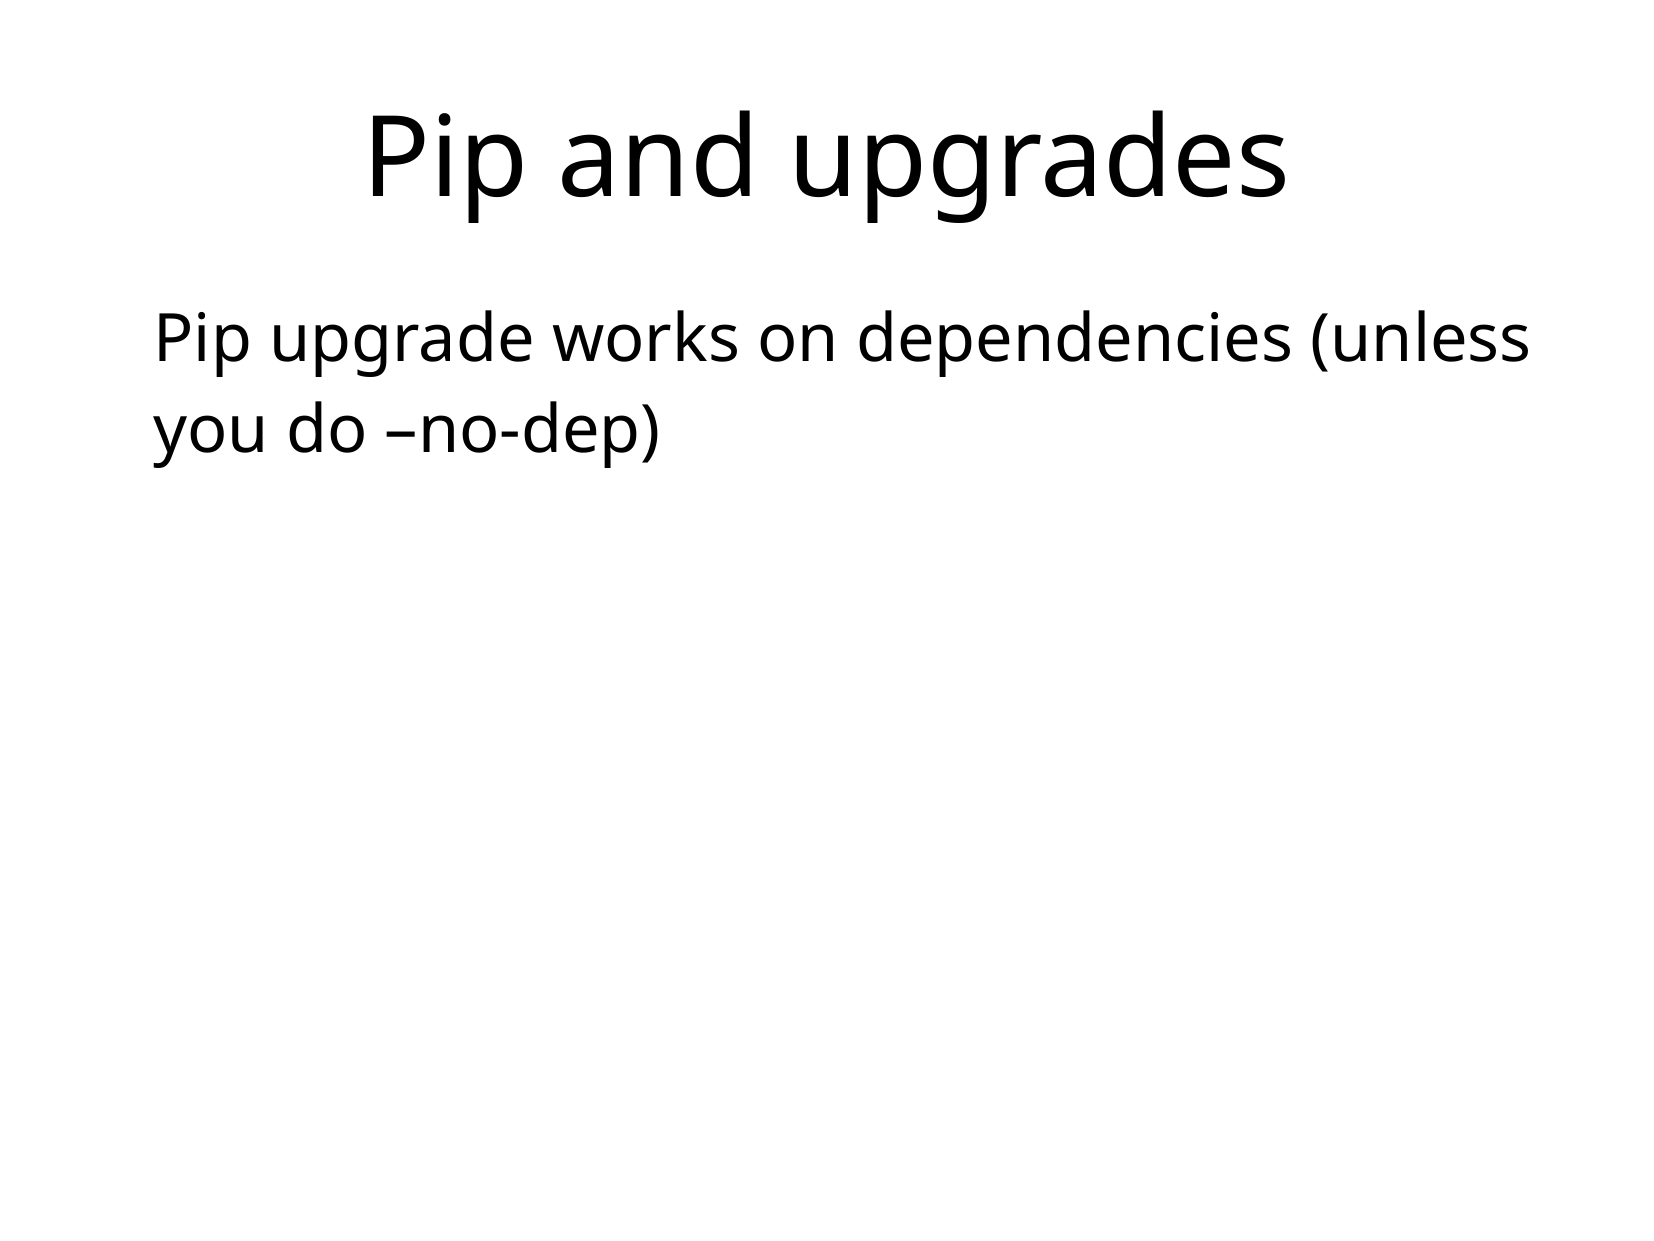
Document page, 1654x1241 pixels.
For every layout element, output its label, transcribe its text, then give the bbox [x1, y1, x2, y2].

list Pip upgrade works on dependencies (unless you do –no-dep) [82, 290, 1571, 1010]
title Pip and upgrades [82, 49, 1571, 257]
